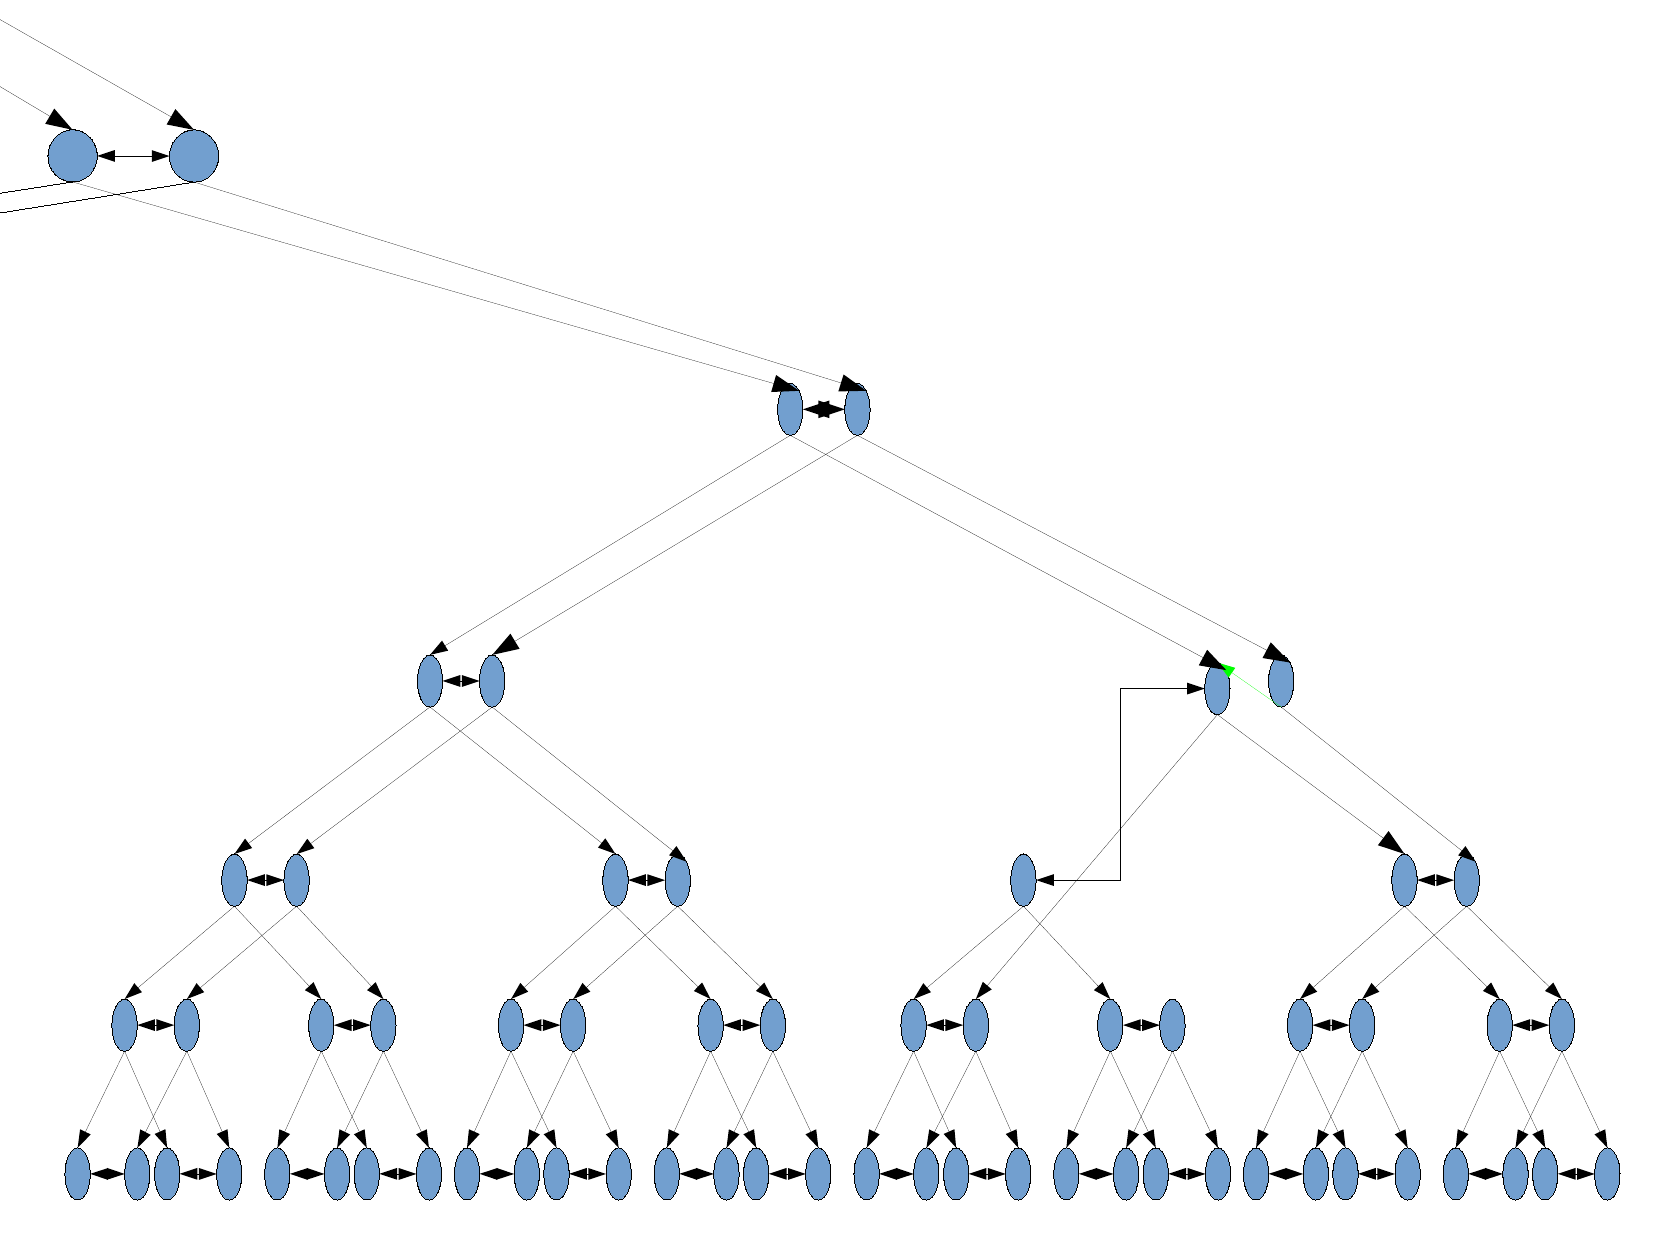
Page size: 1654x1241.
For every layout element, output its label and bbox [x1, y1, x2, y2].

text_box [1594, 1147, 1621, 1201]
text_box [1143, 1147, 1169, 1200]
text_box [1549, 999, 1575, 1051]
text_box [221, 854, 248, 906]
text_box [1532, 1148, 1558, 1200]
text_box [111, 999, 138, 1052]
text_box [1010, 853, 1037, 906]
text_box [47, 129, 98, 182]
text_box [1005, 1148, 1031, 1201]
text_box [1443, 1148, 1469, 1200]
text_box [805, 1147, 831, 1201]
text_box [1159, 999, 1186, 1052]
text_box [1204, 668, 1231, 715]
text_box [1454, 857, 1480, 906]
text_box [853, 1147, 880, 1200]
text_box [417, 655, 443, 707]
text_box [900, 999, 927, 1052]
text_box [1395, 1147, 1421, 1201]
text_box [370, 999, 397, 1052]
text_box [1097, 999, 1123, 1052]
text_box [697, 999, 724, 1052]
text_box [560, 999, 586, 1052]
text_box [1053, 1147, 1079, 1200]
text_box [760, 999, 786, 1051]
text_box [174, 999, 200, 1052]
text_box [790, 383, 799, 390]
text_box [514, 1148, 540, 1201]
text_box [308, 999, 334, 1052]
text_box [1349, 999, 1375, 1052]
text_box [602, 854, 629, 906]
text_box [354, 1147, 380, 1200]
text_box [283, 854, 310, 906]
text_box [454, 1147, 480, 1200]
text_box [416, 1147, 442, 1201]
text_box [777, 391, 803, 435]
text_box [169, 129, 219, 182]
text_box [1487, 999, 1513, 1052]
text_box [216, 1147, 242, 1201]
text_box [1287, 999, 1313, 1051]
text_box [654, 1147, 680, 1200]
text_box [913, 1147, 939, 1201]
text_box [1268, 660, 1294, 707]
text_box [857, 383, 866, 389]
text_box [1113, 1147, 1139, 1201]
text_box [543, 1147, 570, 1200]
text_box [743, 1148, 769, 1200]
text_box [1243, 1147, 1269, 1200]
text_box [1391, 854, 1418, 906]
text_box [64, 1147, 91, 1200]
text_box [154, 1148, 180, 1200]
text_box [479, 654, 505, 707]
text_box [324, 1147, 350, 1201]
text_box [1502, 1147, 1529, 1201]
text_box [264, 1147, 290, 1200]
text_box [124, 1147, 150, 1201]
text_box [665, 857, 691, 906]
text_box [1303, 1148, 1329, 1201]
text_box [963, 999, 989, 1052]
text_box [1332, 1147, 1359, 1200]
text_box [943, 1148, 969, 1200]
text_box [844, 391, 871, 435]
text_box [713, 1147, 740, 1201]
text_box [498, 999, 524, 1051]
text_box [1205, 1148, 1231, 1201]
text_box [606, 1147, 632, 1201]
